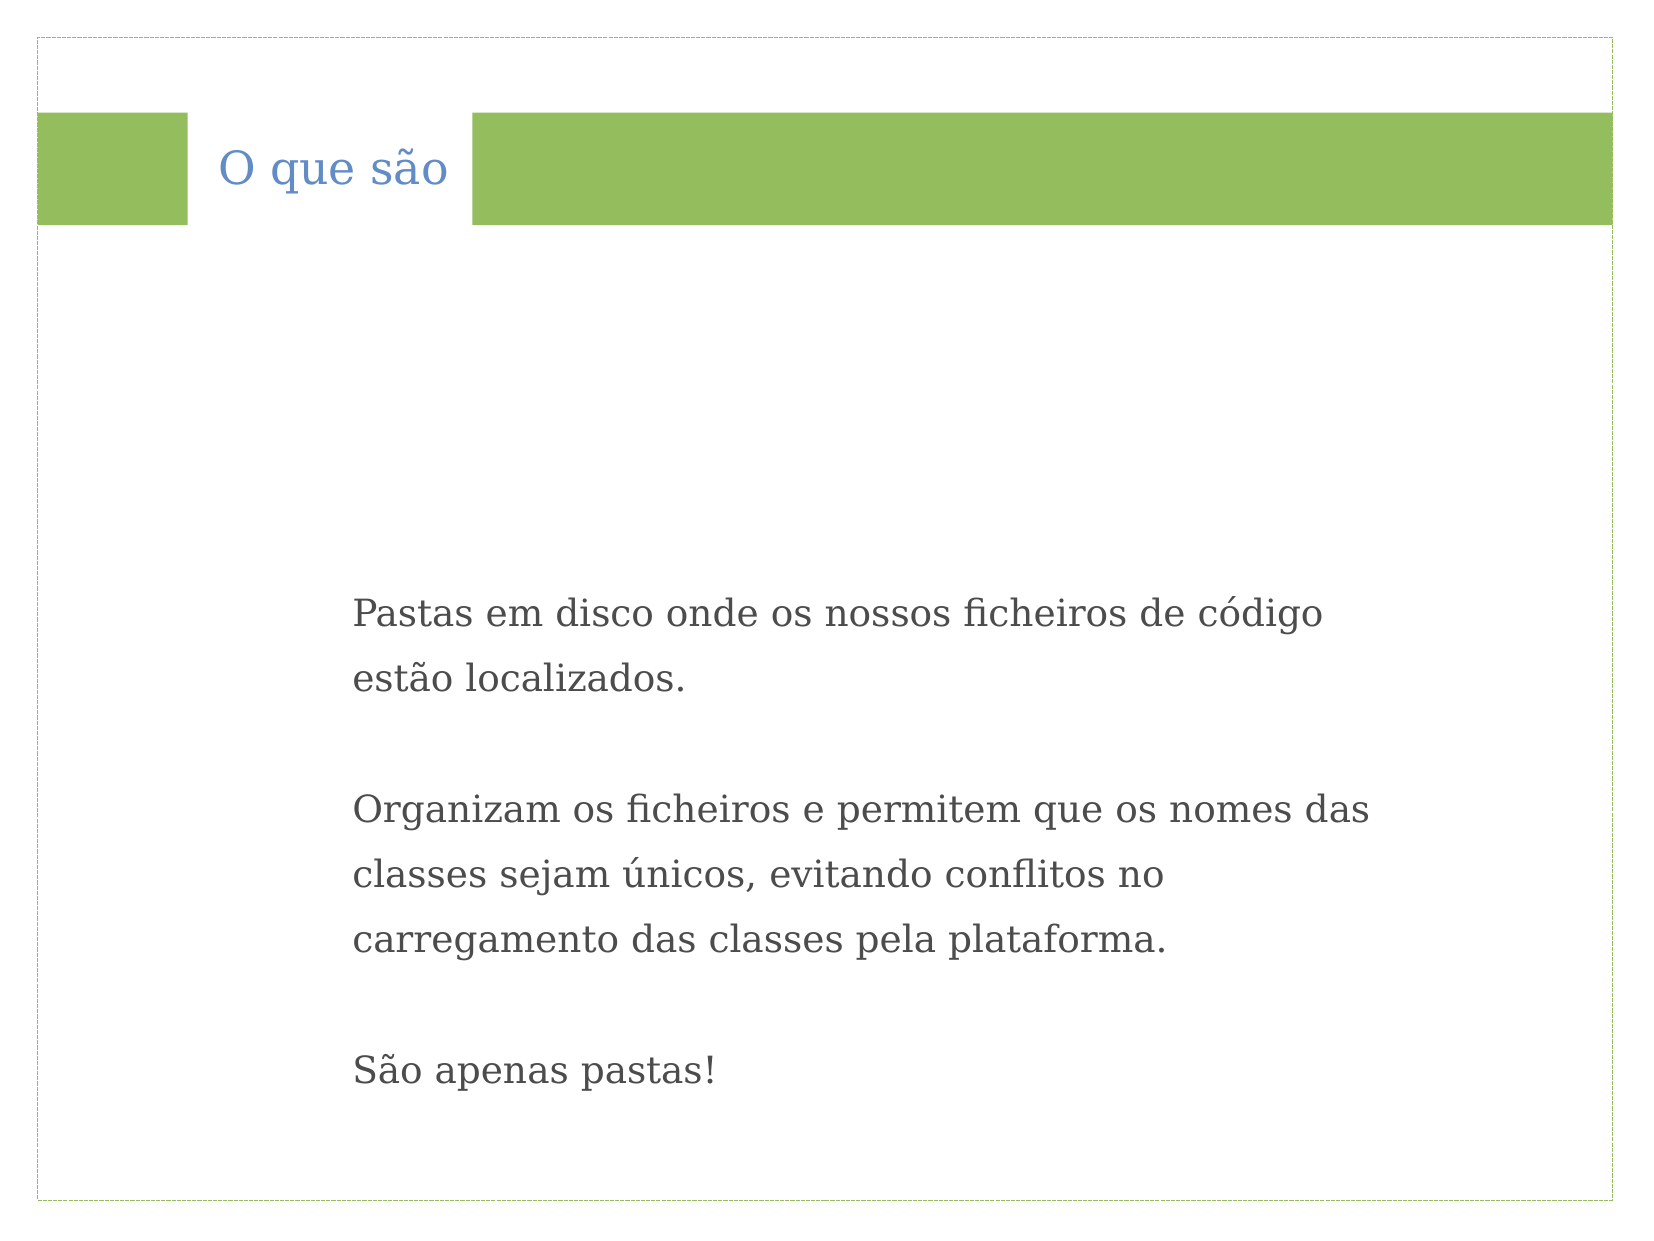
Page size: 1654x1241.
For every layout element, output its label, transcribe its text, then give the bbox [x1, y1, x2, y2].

text_box Pastas em disco onde os nossos ficheiros de código estão localizados. Organizam os ficheiros e permitem que os nomes das classes sejam únicos, evitando conflitos no carregamento das classes pela plataforma. São apenas pastas! [337, 562, 1426, 1088]
text_box [472, 112, 1613, 226]
text_box [37, 112, 188, 226]
text_box O que são [203, 134, 465, 203]
